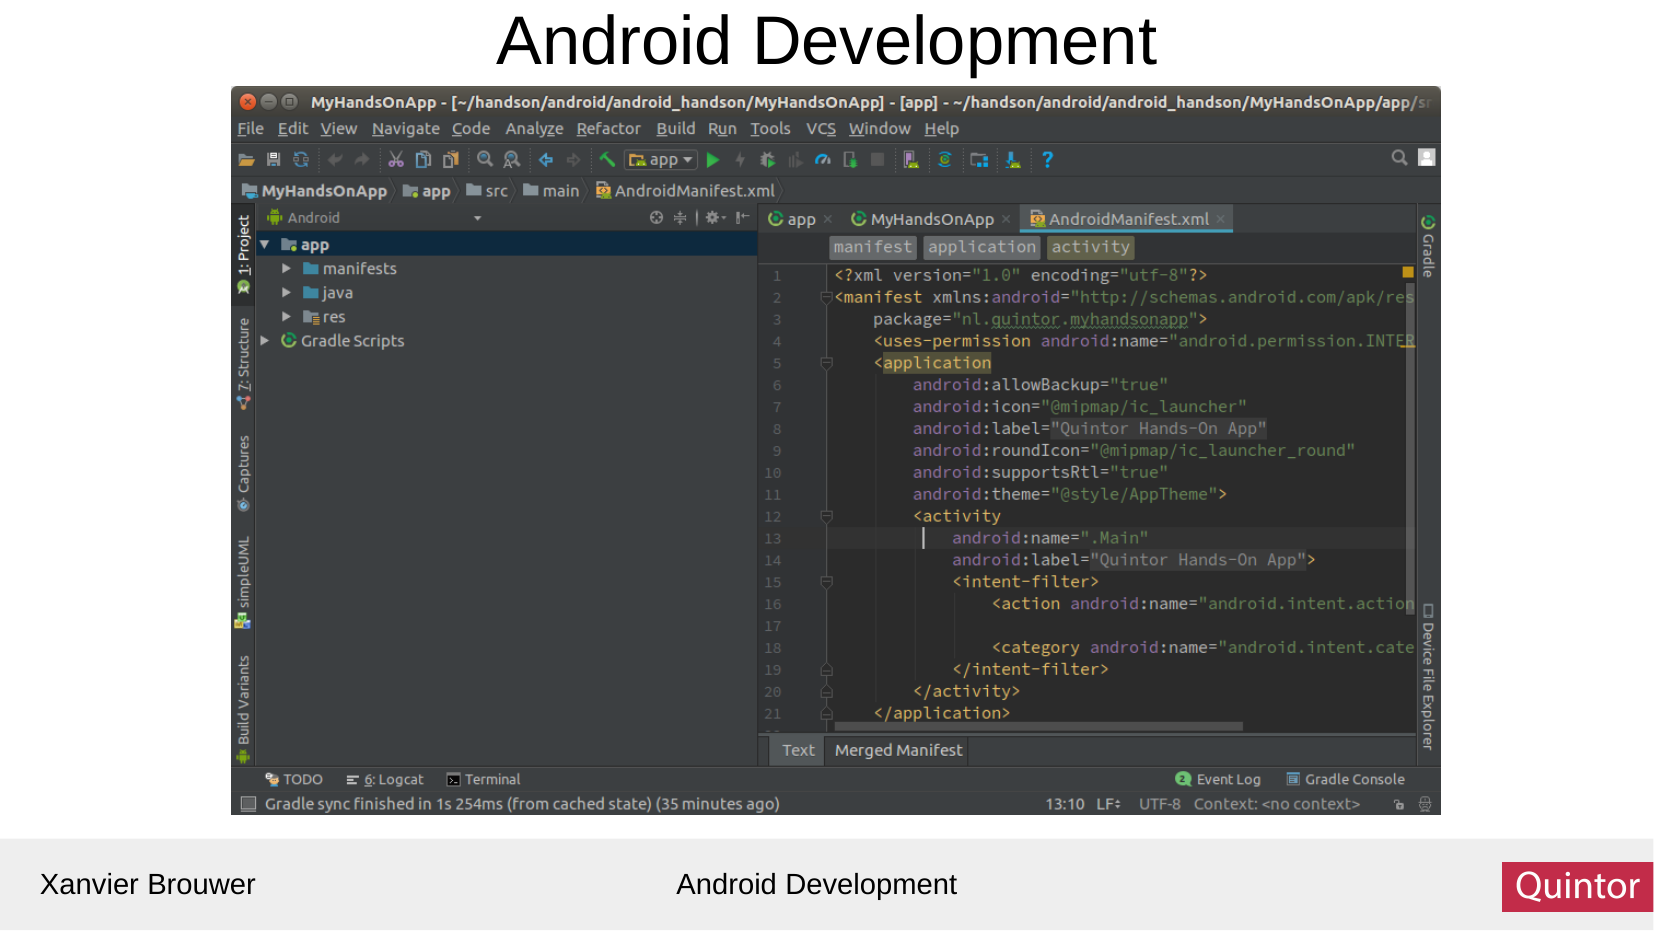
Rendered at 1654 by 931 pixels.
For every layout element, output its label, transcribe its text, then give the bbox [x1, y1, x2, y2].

picture [231, 86, 1441, 815]
picture [1502, 862, 1654, 912]
title Android Development [82, 0, 1571, 119]
